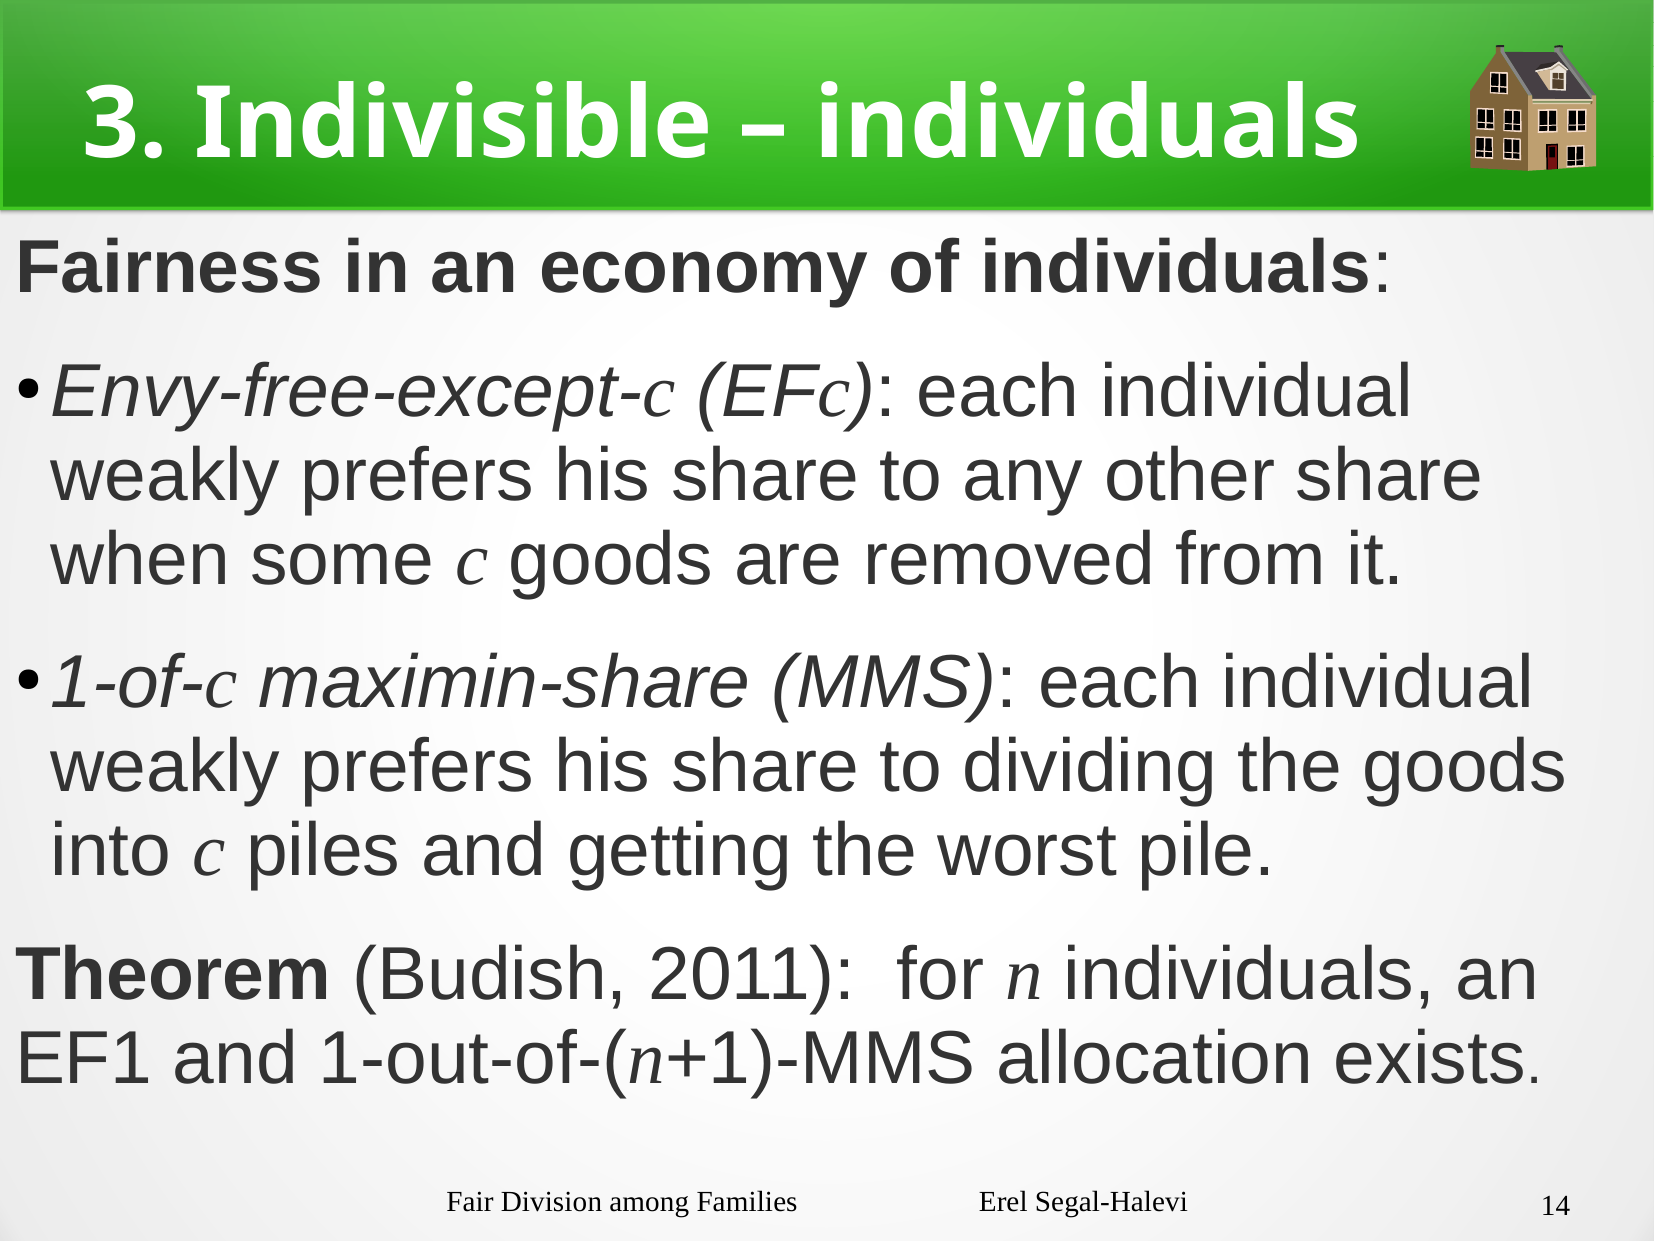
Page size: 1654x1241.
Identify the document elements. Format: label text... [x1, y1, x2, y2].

picture [1470, 45, 1597, 171]
list Fairness in an economy of individuals: Envy-free-except-c (EFc): each individual weakly prefers his share to any other share when some c goods are removed from it. 1-of-c maximin-share (MMS): each individual weakly prefers his share to dividing the goods into c piles and getting the worst pile. Theorem (Budish, 2011): for n individuals, an EF1 and 1-out-of-(n+1)-MMS allocation exists. [15, 225, 1621, 1111]
title 3. Indivisible – individuals [82, 47, 1571, 189]
